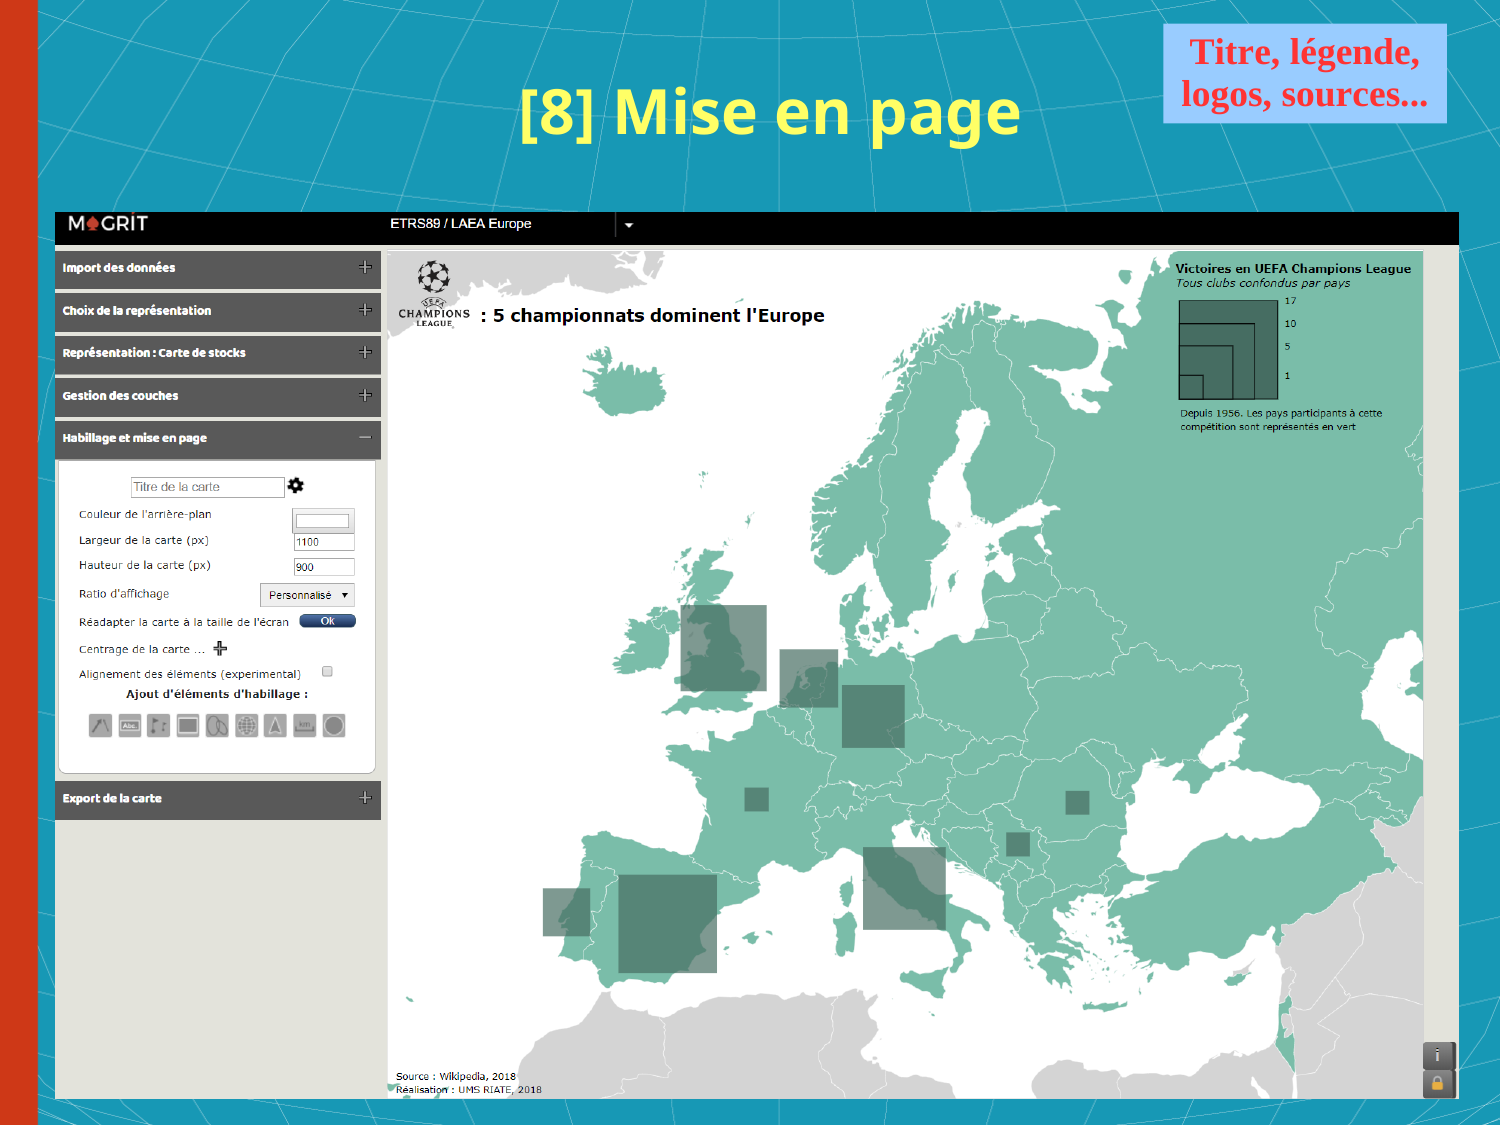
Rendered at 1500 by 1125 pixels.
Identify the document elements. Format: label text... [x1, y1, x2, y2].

text_box Titre, légende, logos, sources... [1163, 23, 1447, 124]
title [8] Mise en page [65, 32, 1477, 189]
picture [0, 0, 1500, 1125]
